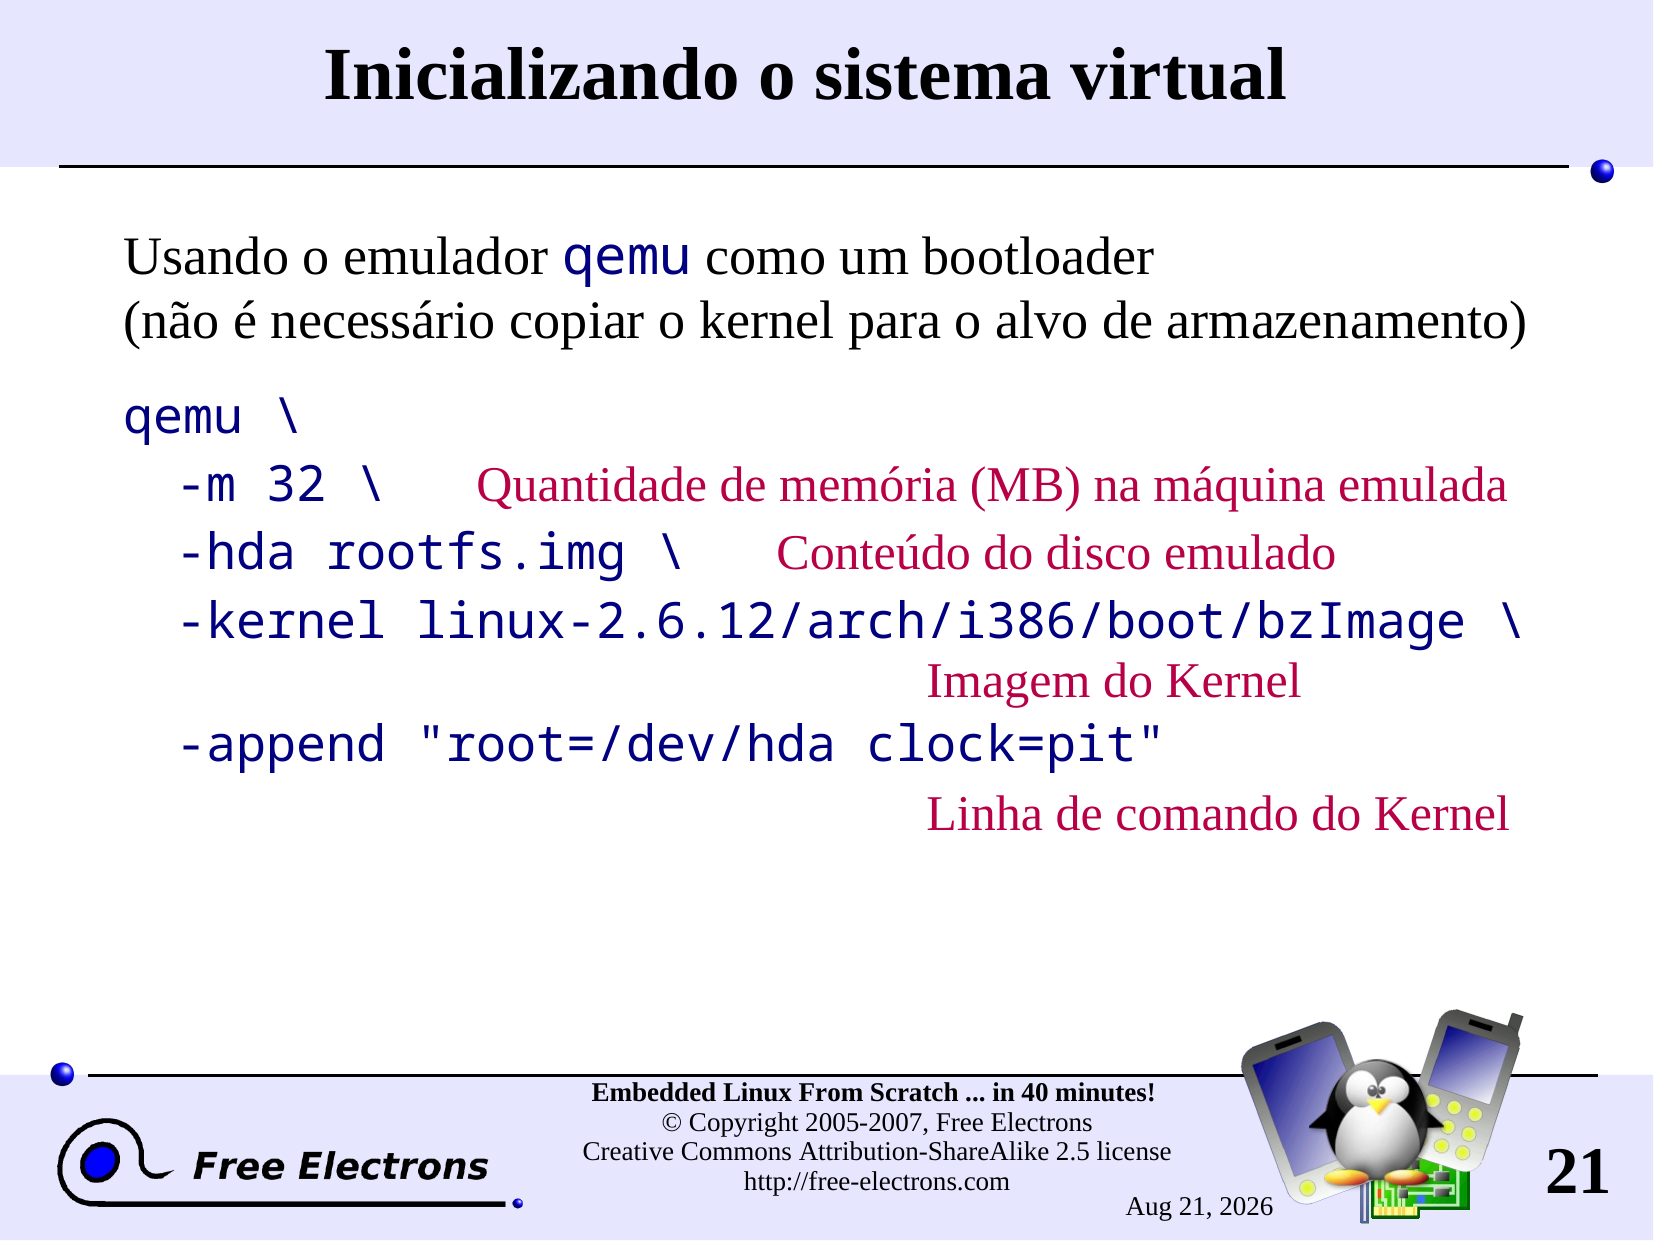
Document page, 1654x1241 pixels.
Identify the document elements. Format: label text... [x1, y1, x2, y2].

list Usando o emulador qemu como um bootloader (não é necessário copiar o kernel para o alvo de armazenamento) qemu \ -m 32 \ Quantidade de memória (MB) na máquina emulada -hda rootfs.img \ Conteúdo do disco emulado -kernel linux-2.6.12/arch/i386/boot/bzImage \ Imagem do Kernel -append "root=/dev/hda clock=pit" Linha de comando do Kernel [105, 216, 1551, 1066]
picture [1231, 1066, 1521, 1241]
picture [50, 1107, 527, 1216]
title Inicializando o sistema virtual [60, 25, 1551, 124]
